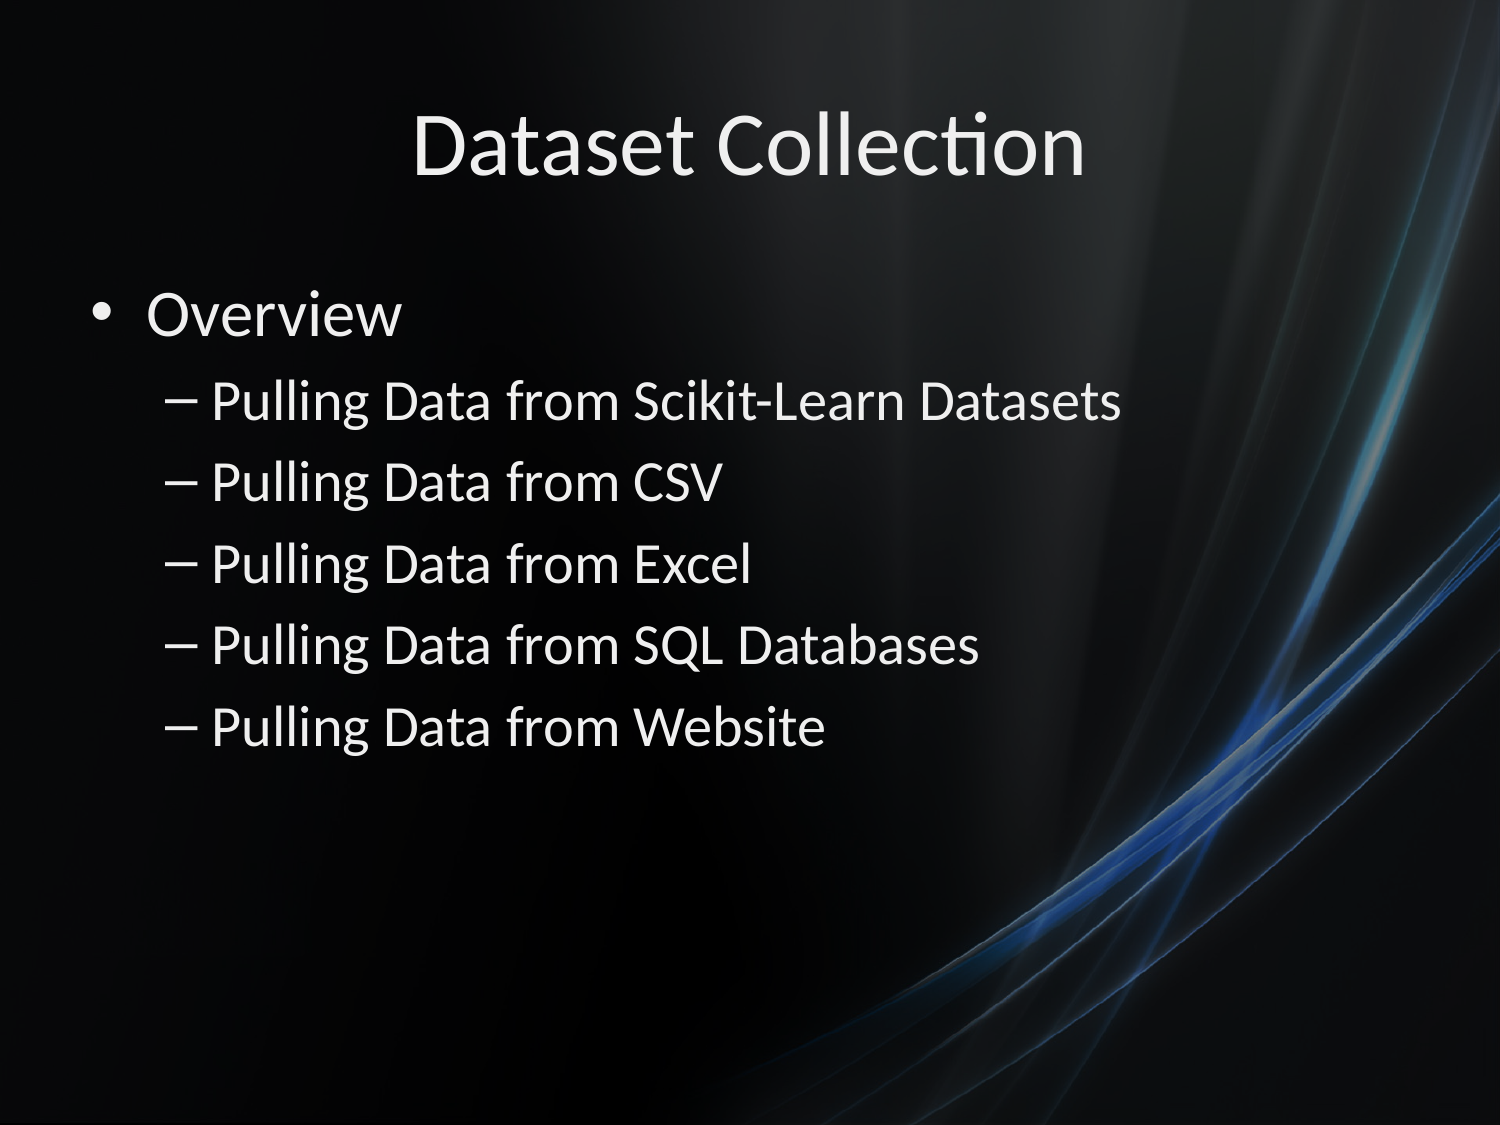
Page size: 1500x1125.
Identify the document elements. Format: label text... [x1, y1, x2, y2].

title Dataset Collection [75, 45, 1425, 233]
picture [0, 0, 1500, 1125]
list Overview Pulling Data from Scikit-Learn Datasets Pulling Data from CSV Pulling Data from Excel Pulling Data from SQL Databases Pulling Data from Website [75, 262, 1425, 1005]
